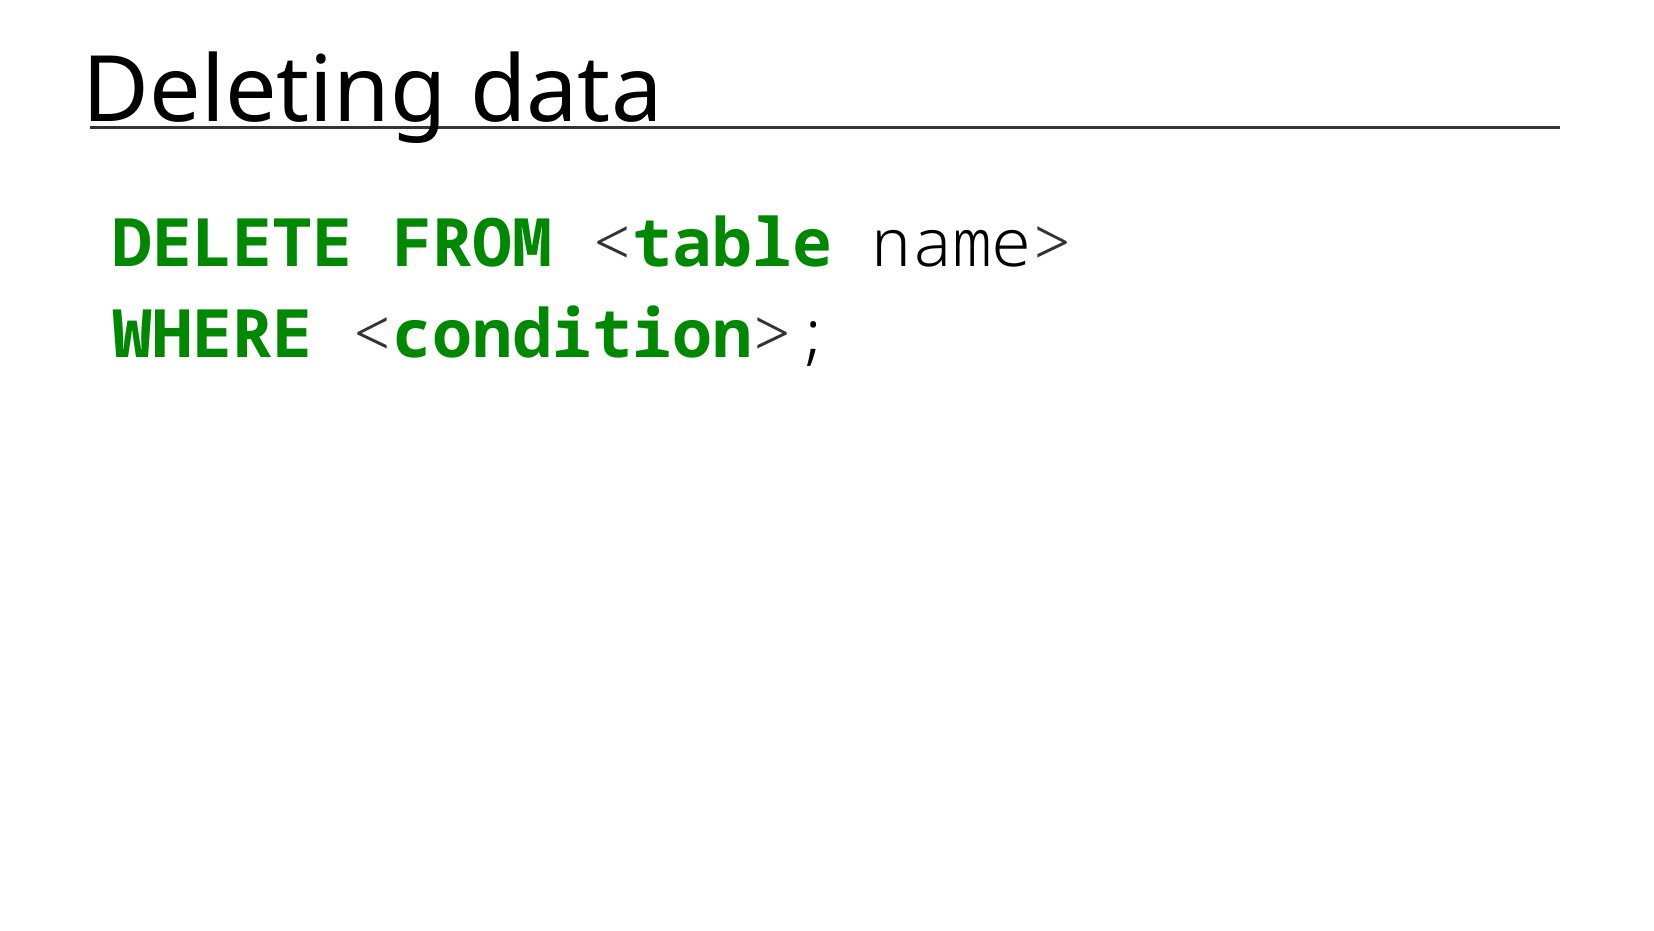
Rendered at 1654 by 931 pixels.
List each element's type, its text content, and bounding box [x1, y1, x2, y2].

title Deleting data [82, 32, 1571, 140]
list DELETE FROM <table name> WHERE <condition>; [82, 195, 1571, 811]
